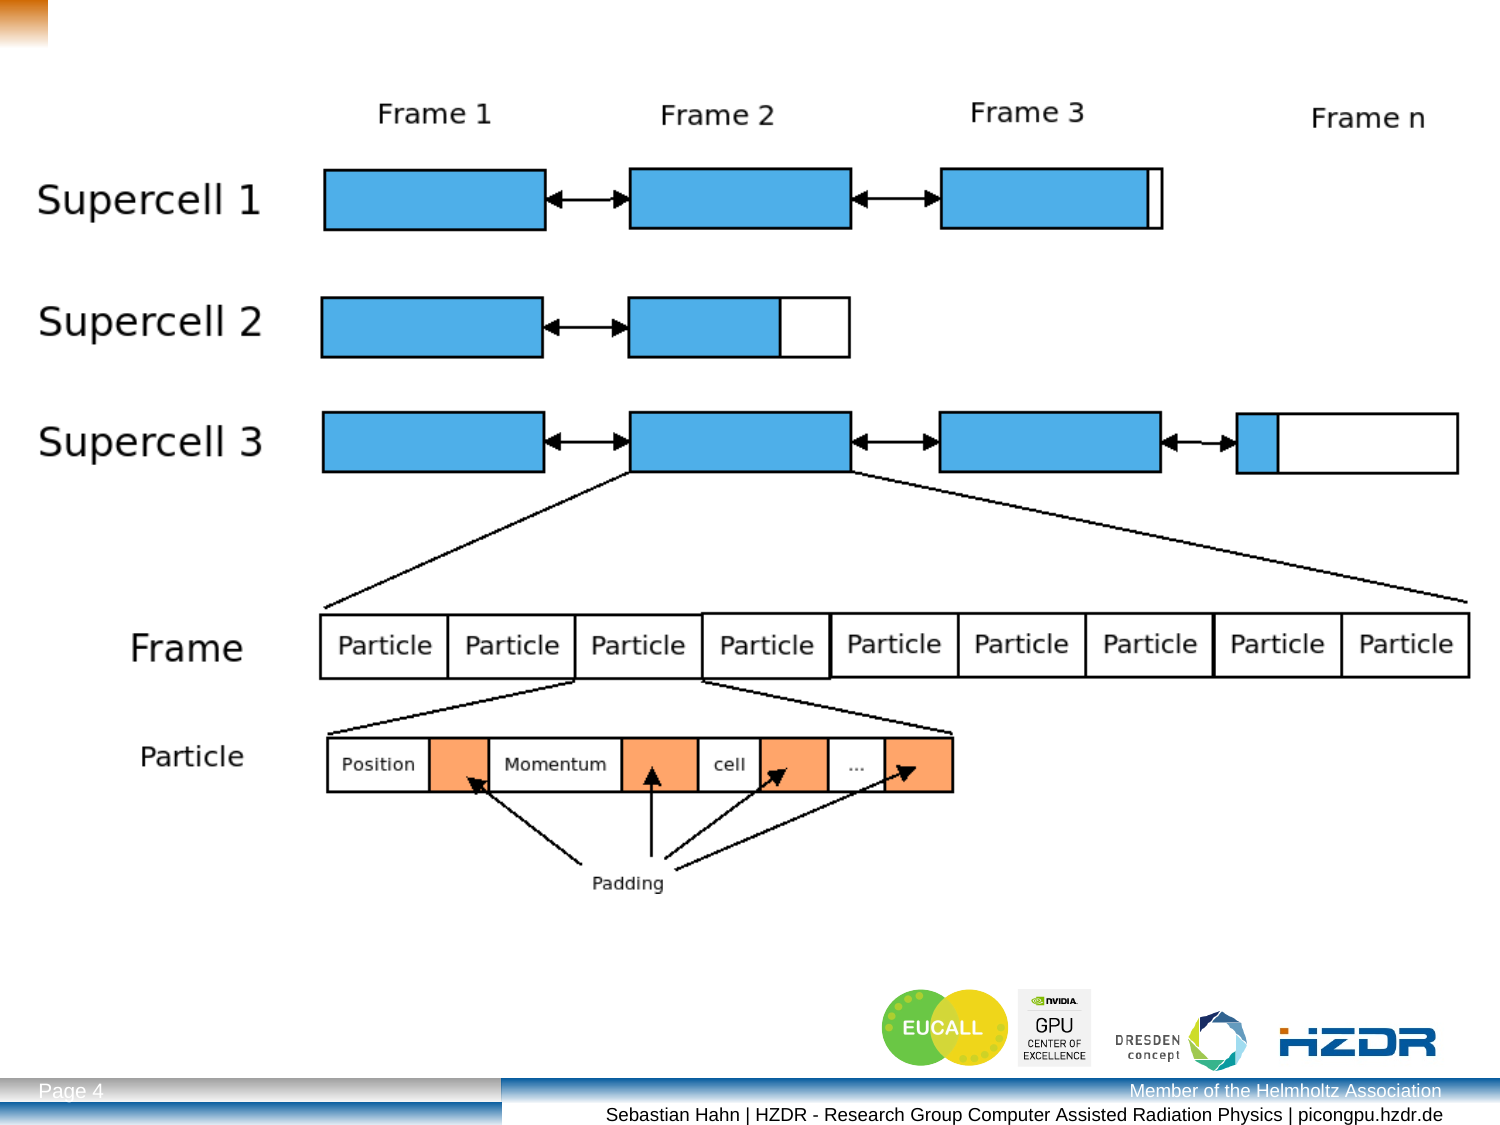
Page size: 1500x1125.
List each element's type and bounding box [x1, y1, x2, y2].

picture [1257, 1011, 1453, 1073]
picture [1116, 1011, 1247, 1071]
picture [874, 980, 1099, 1075]
picture [35, 94, 1472, 894]
